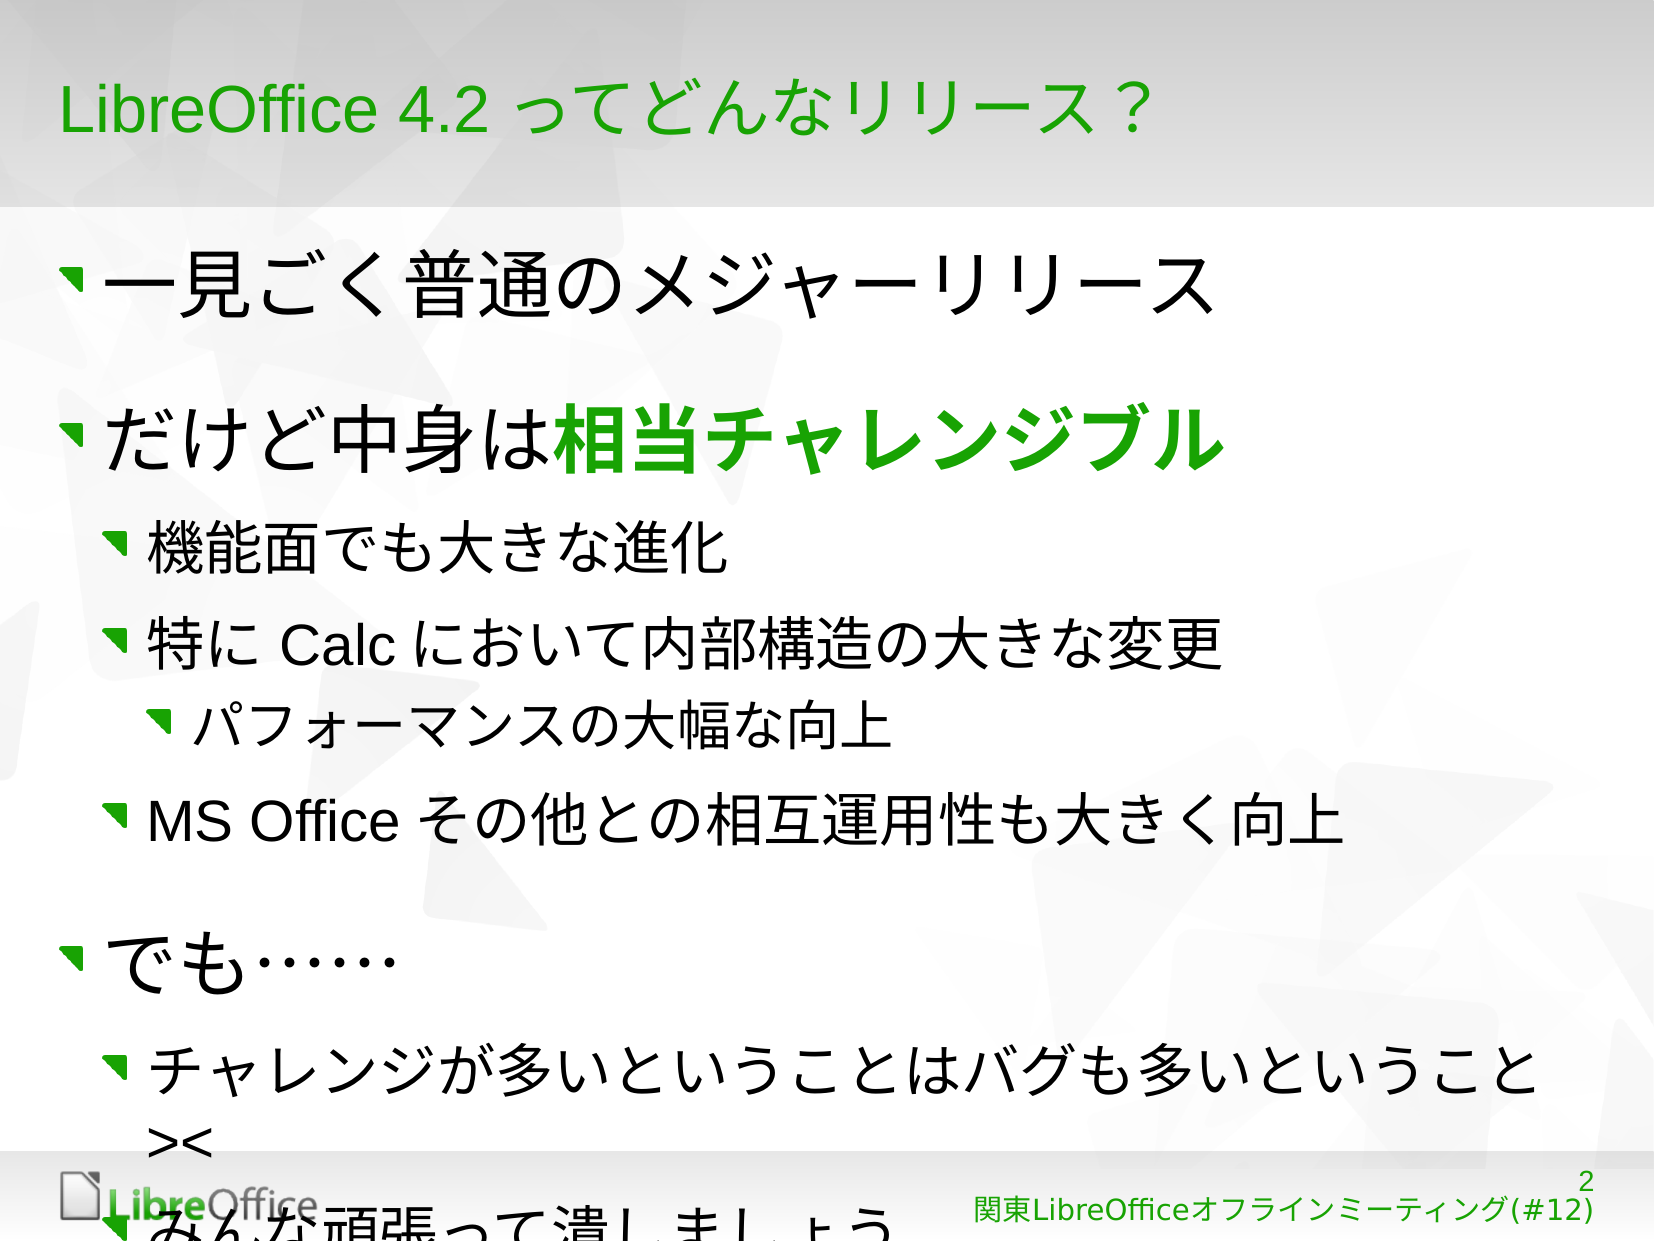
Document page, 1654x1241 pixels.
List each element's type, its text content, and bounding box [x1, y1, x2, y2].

picture [102, 1055, 127, 1080]
picture [155, 1232, 168, 1240]
picture [41, 1152, 337, 1241]
title LibreOffice 4.2ってどんなリリース？ [59, 29, 1595, 178]
picture [221, 1234, 234, 1240]
picture [332, 1226, 337, 1240]
list 一見ごく普通のメジャーリリース だけど中身は相当チャレンジブル 機能面でも大きな進化 特にCalcにおいて内部構造の大きな変更 パフォーマンスの大幅な向上 MS Officeその他との相互運用性も大きく向上 でも…… チャレンジが多いということはバグも多いということ>< みんな頑張って潰しましょう でも今日は昨日の話だけ [59, 225, 1595, 1046]
picture [169, 1232, 189, 1240]
picture [915, 548, 1654, 1169]
picture [0, 0, 783, 931]
picture [1156, 1052, 1175, 1061]
